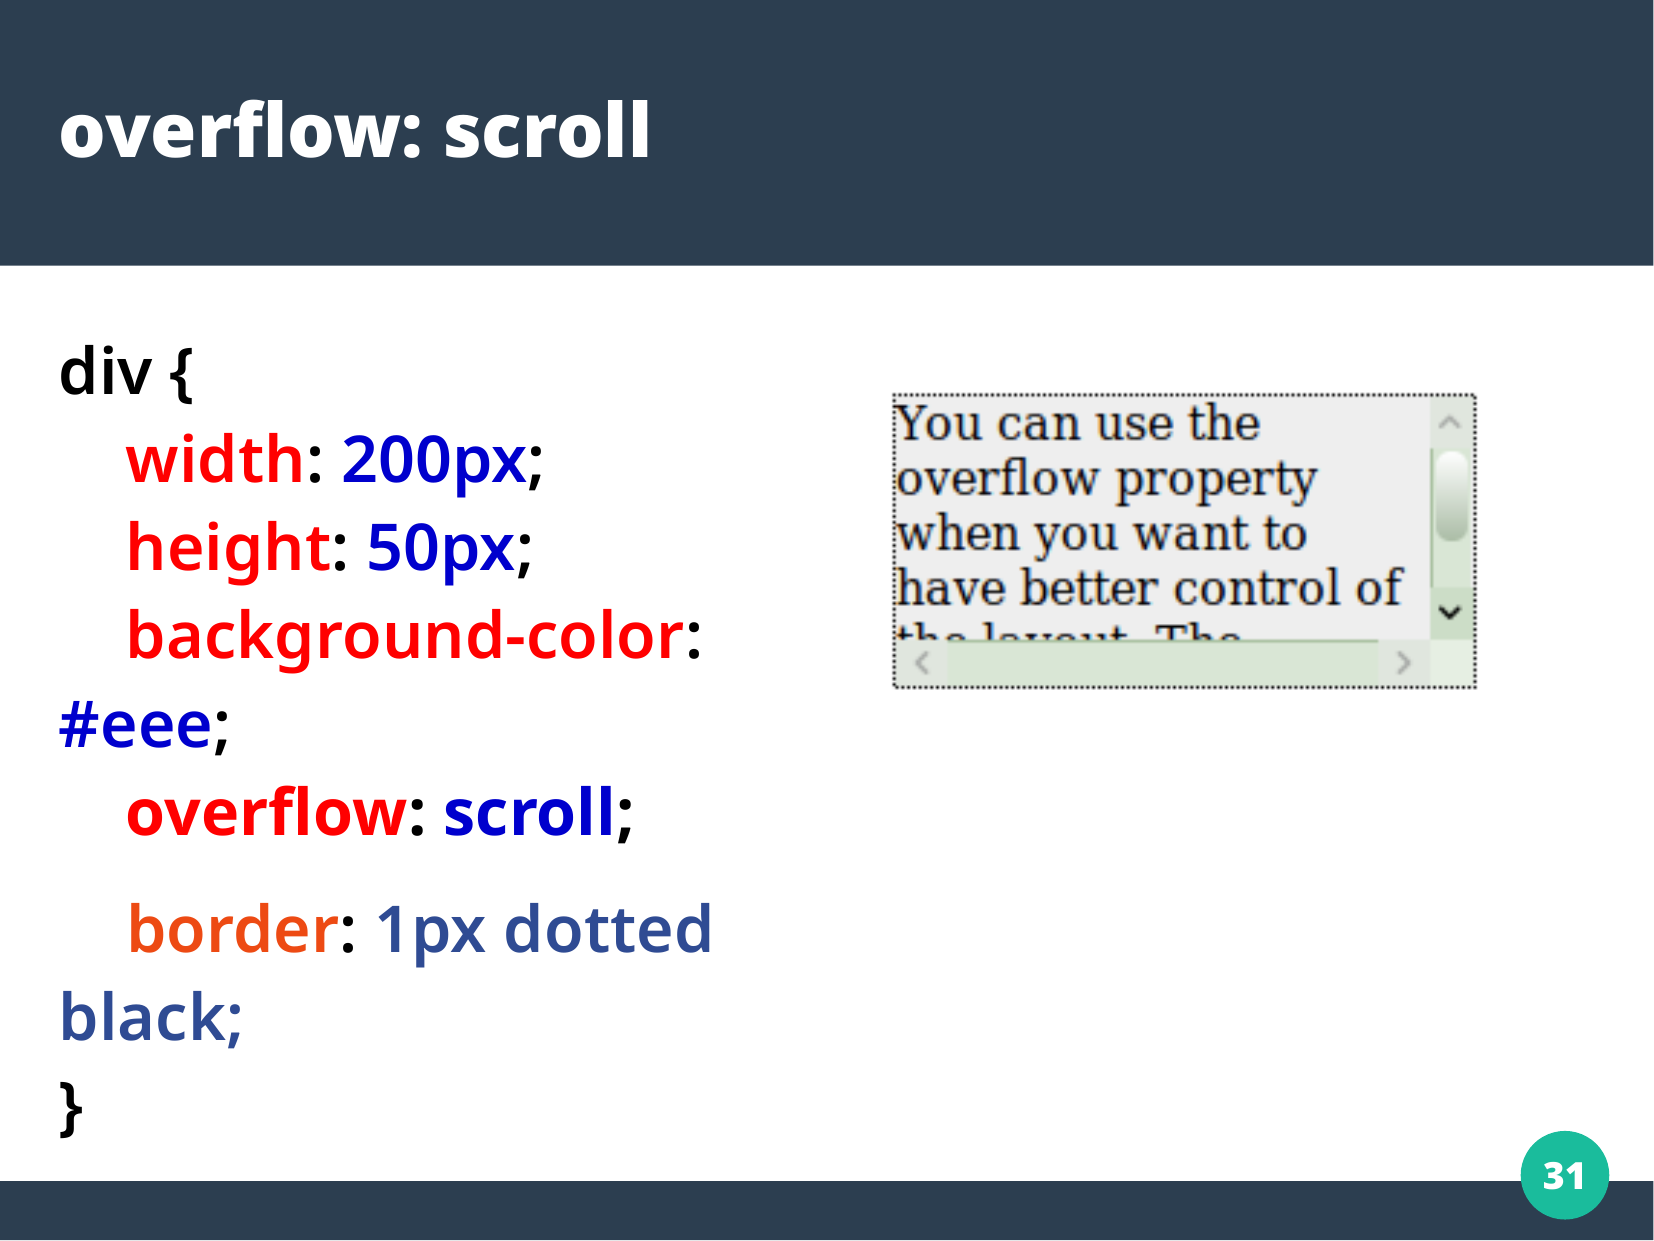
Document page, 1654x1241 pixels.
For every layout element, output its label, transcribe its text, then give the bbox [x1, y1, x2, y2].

picture [885, 351, 1515, 739]
list div { width: 200px; height: 50px; background-color: #eee; overflow: scroll; border: 1px dotted black; } [59, 324, 809, 1152]
title overflow: scroll [59, 49, 1595, 207]
